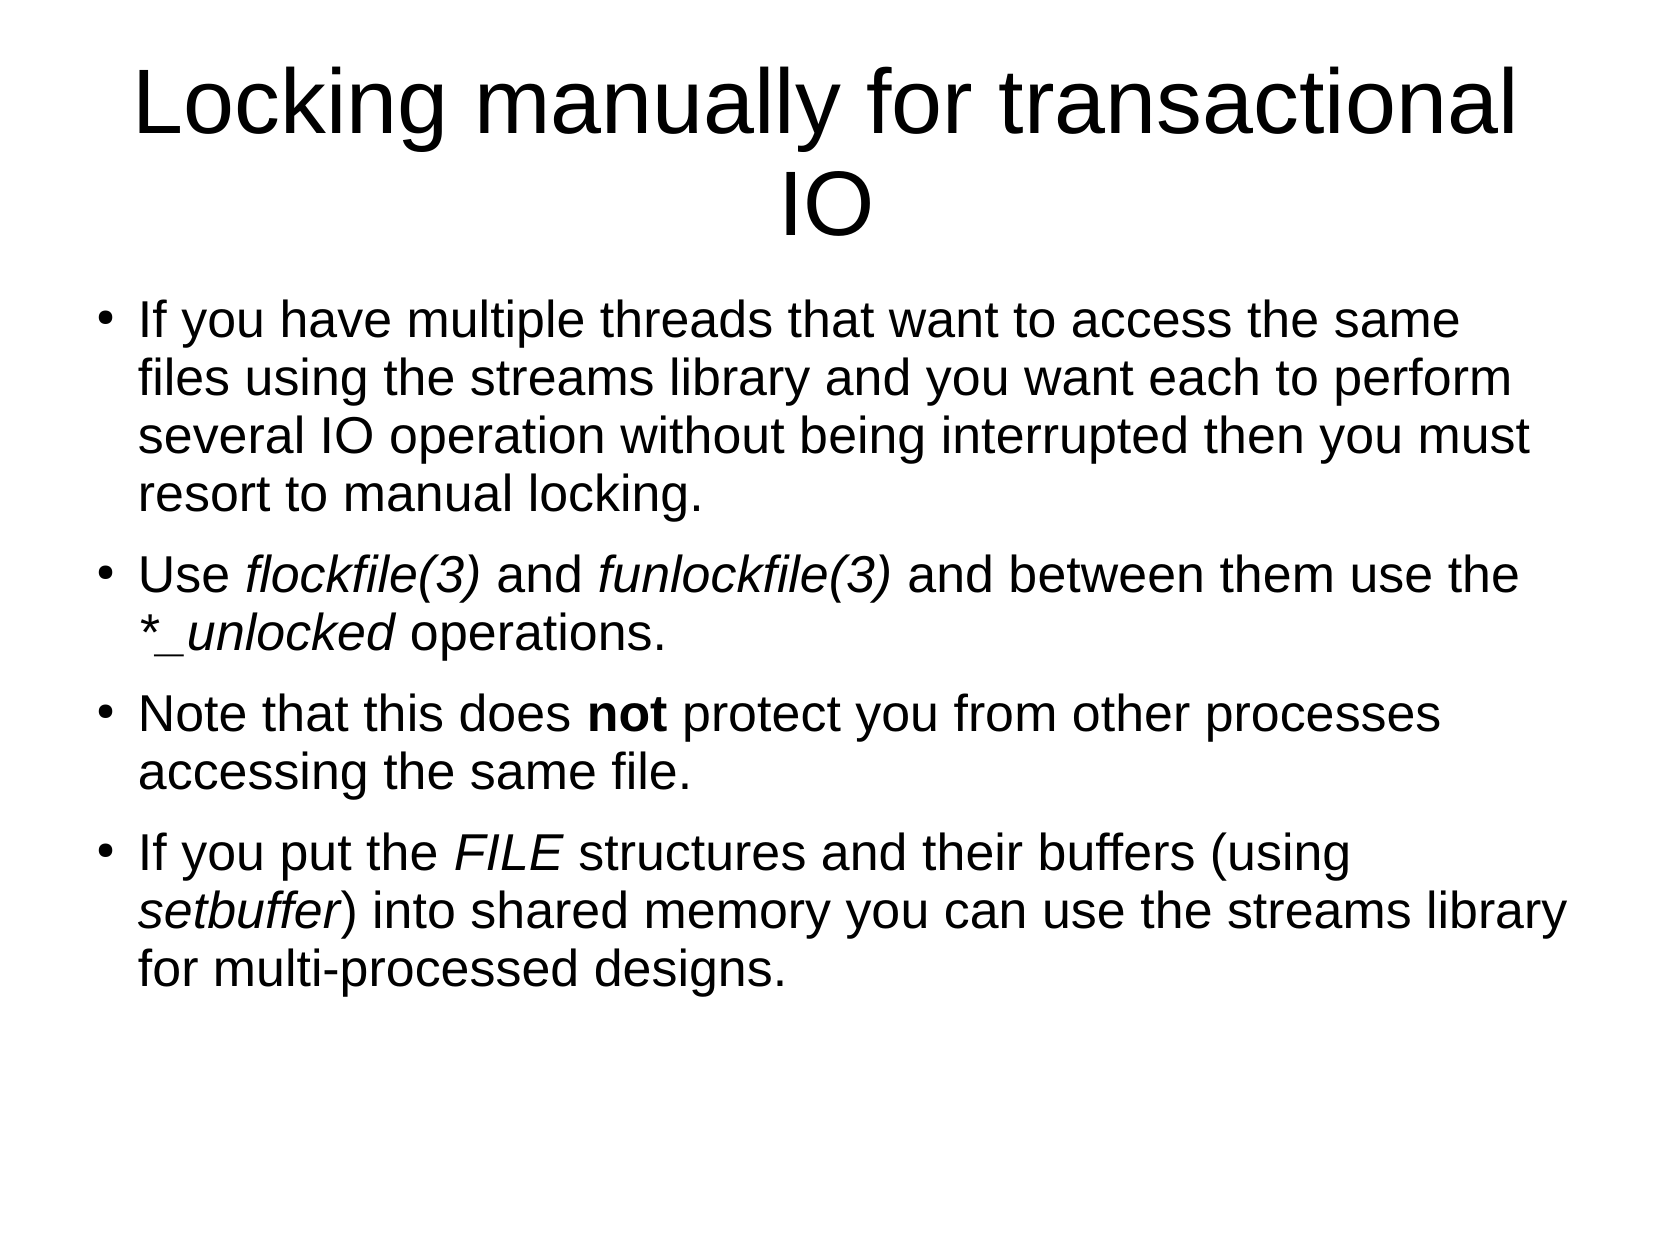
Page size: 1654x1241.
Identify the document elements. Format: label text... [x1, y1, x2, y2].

title Locking manually for transactional IO [82, 49, 1571, 257]
list If you have multiple threads that want to access the same files using the streams library and you want each to perform several IO operation without being interrupted then you must resort to manual locking. Use flockfile(3) and funlockfile(3) and between them use the *_unlocked operations. Note that this does not protect you from other processes accessing the same file. If you put the FILE structures and their buffers (using setbuffer) into shared memory you can use the streams library for multi-processed designs. [82, 290, 1571, 1010]
